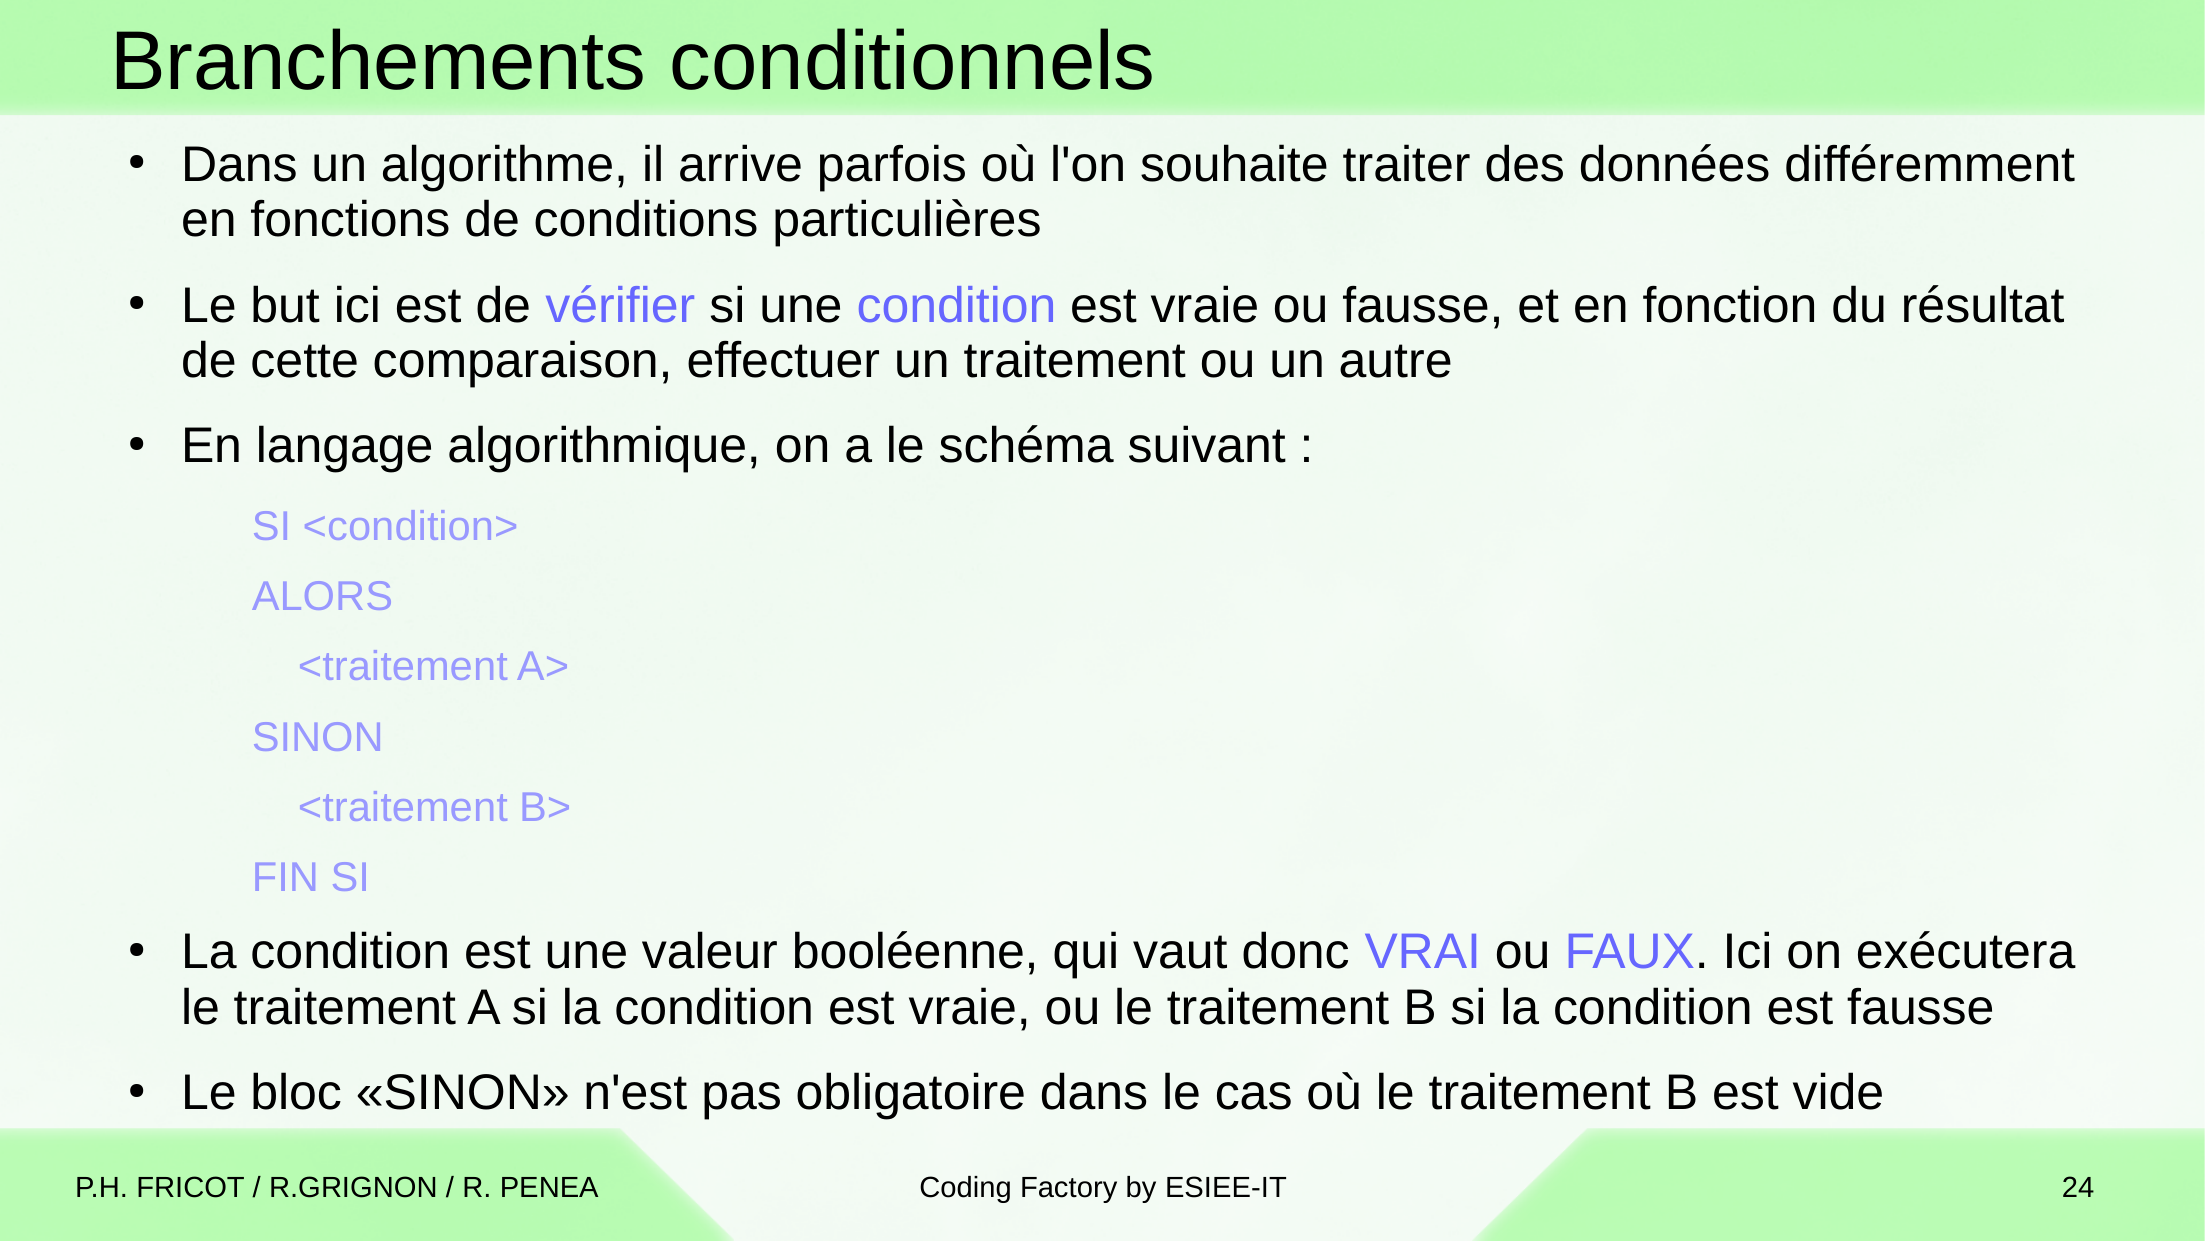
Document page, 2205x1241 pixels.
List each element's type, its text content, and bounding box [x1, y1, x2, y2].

picture [0, 0, 2205, 1241]
title Branchements conditionnels [110, 49, 2095, 206]
list Dans un algorithme, il arrive parfois où l'on souhaite traiter des données différemment en fonctions de conditions particulières Le but ici est de vérifier si une condition est vraie ou fausse, et en fonction du résultat de cette comparaison, effectuer un traitement ou un autre En langage algorithmique, on a le schéma suivant : SI <condition> ALORS <traitement A> SINON <traitement B> FIN SI La condition est une valeur booléenne, qui vaut donc VRAI ou FAUX. Ici on exécutera le traitement A si la condition est vraie, ou le traitement B si la condition est fausse Le bloc «SINON» n'est pas obligatoire dans le cas où le traitement B est vide [110, 206, 2095, 1208]
